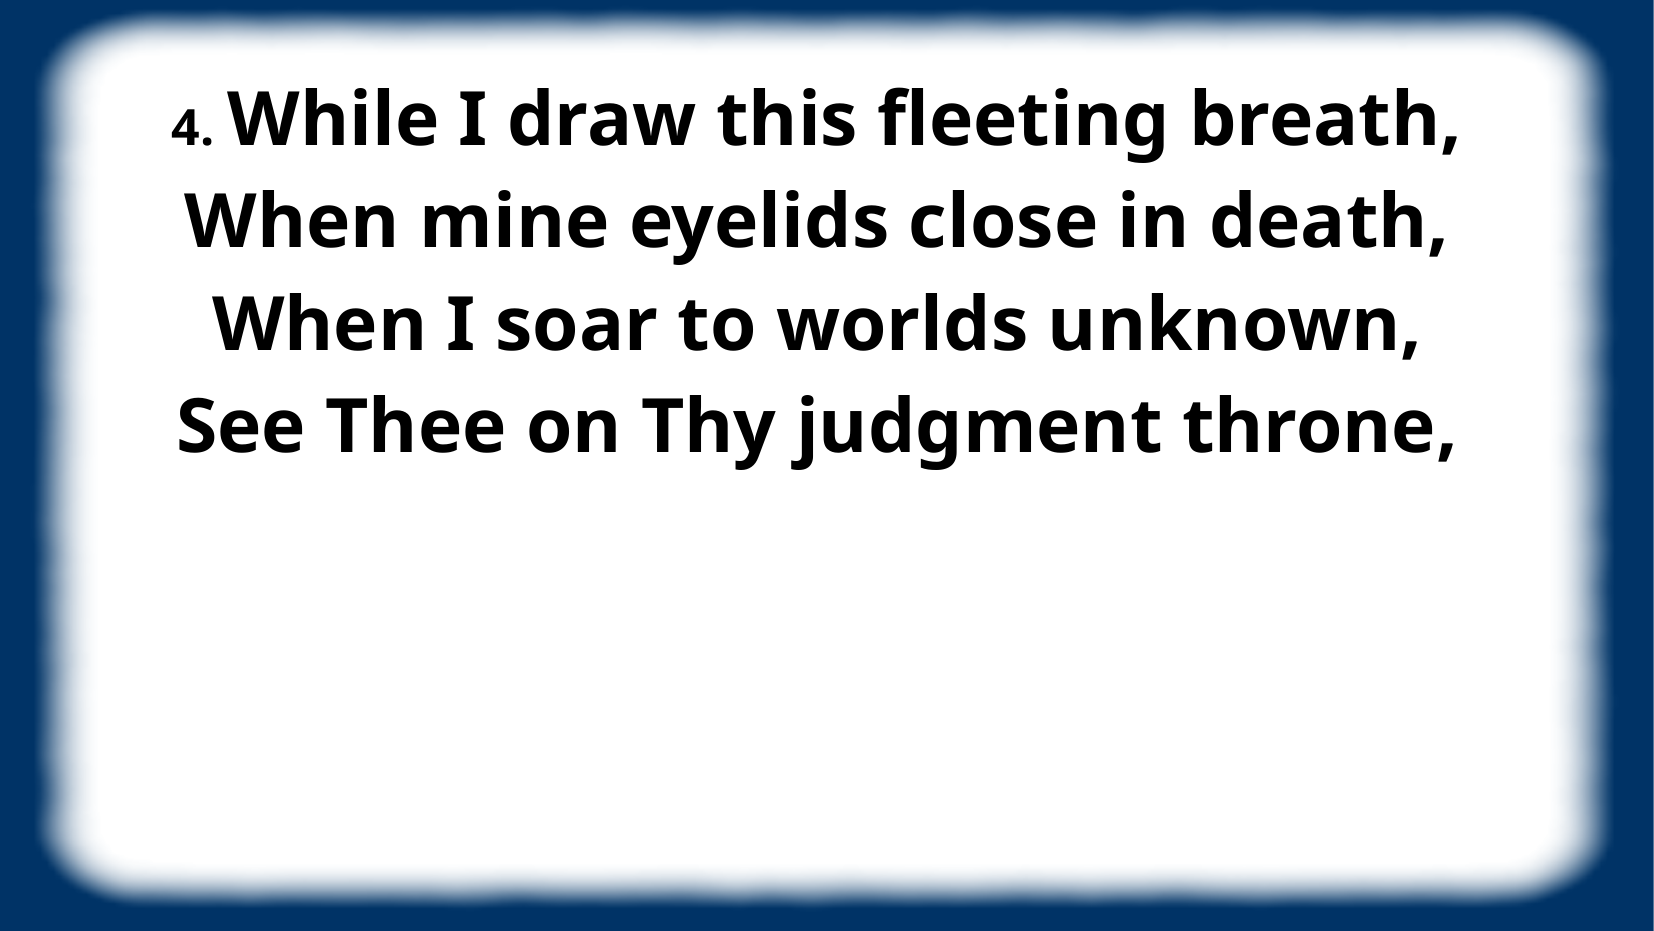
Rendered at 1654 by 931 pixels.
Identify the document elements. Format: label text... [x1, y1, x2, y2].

picture [0, 0, 1654, 931]
text_box 4. While I draw this fleeting breath, When mine eyelids close in death, When I soar to worlds unknown, See Thee on Thy judgment throne, [90, 57, 1546, 496]
